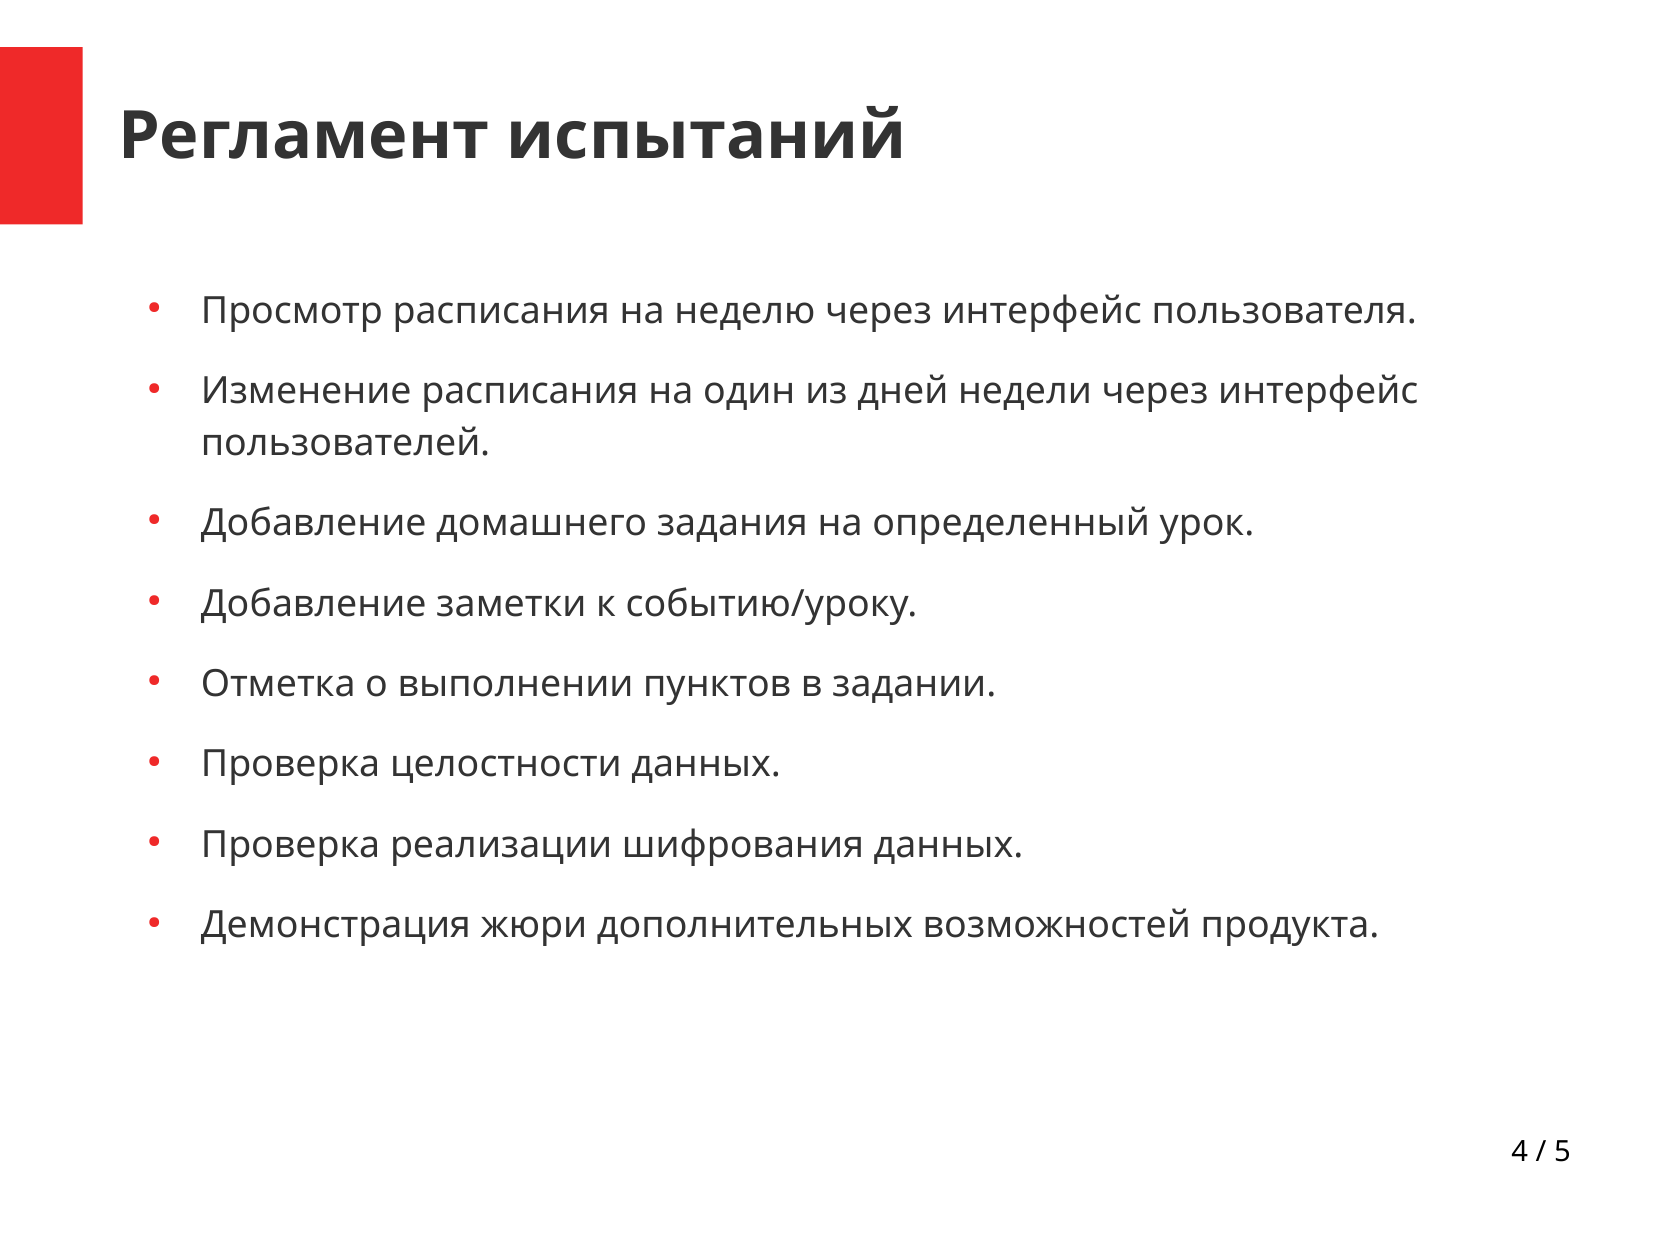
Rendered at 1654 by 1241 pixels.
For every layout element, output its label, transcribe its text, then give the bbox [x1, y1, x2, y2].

list Просмотр расписания на неделю через интерфейс пользователя. Изменение расписания на один из дней недели через интерфейс пользователей. Добавление домашнего задания на определенный урок. Добавление заметки к событию/уроку. Отметка о выполнении пунктов в задании. Проверка целостности данных. Проверка реализации шифрования данных. Демонстрация жюри дополнительных возможностей продукта. [129, 283, 1548, 1003]
title Регламент испытаний [118, 29, 1571, 237]
